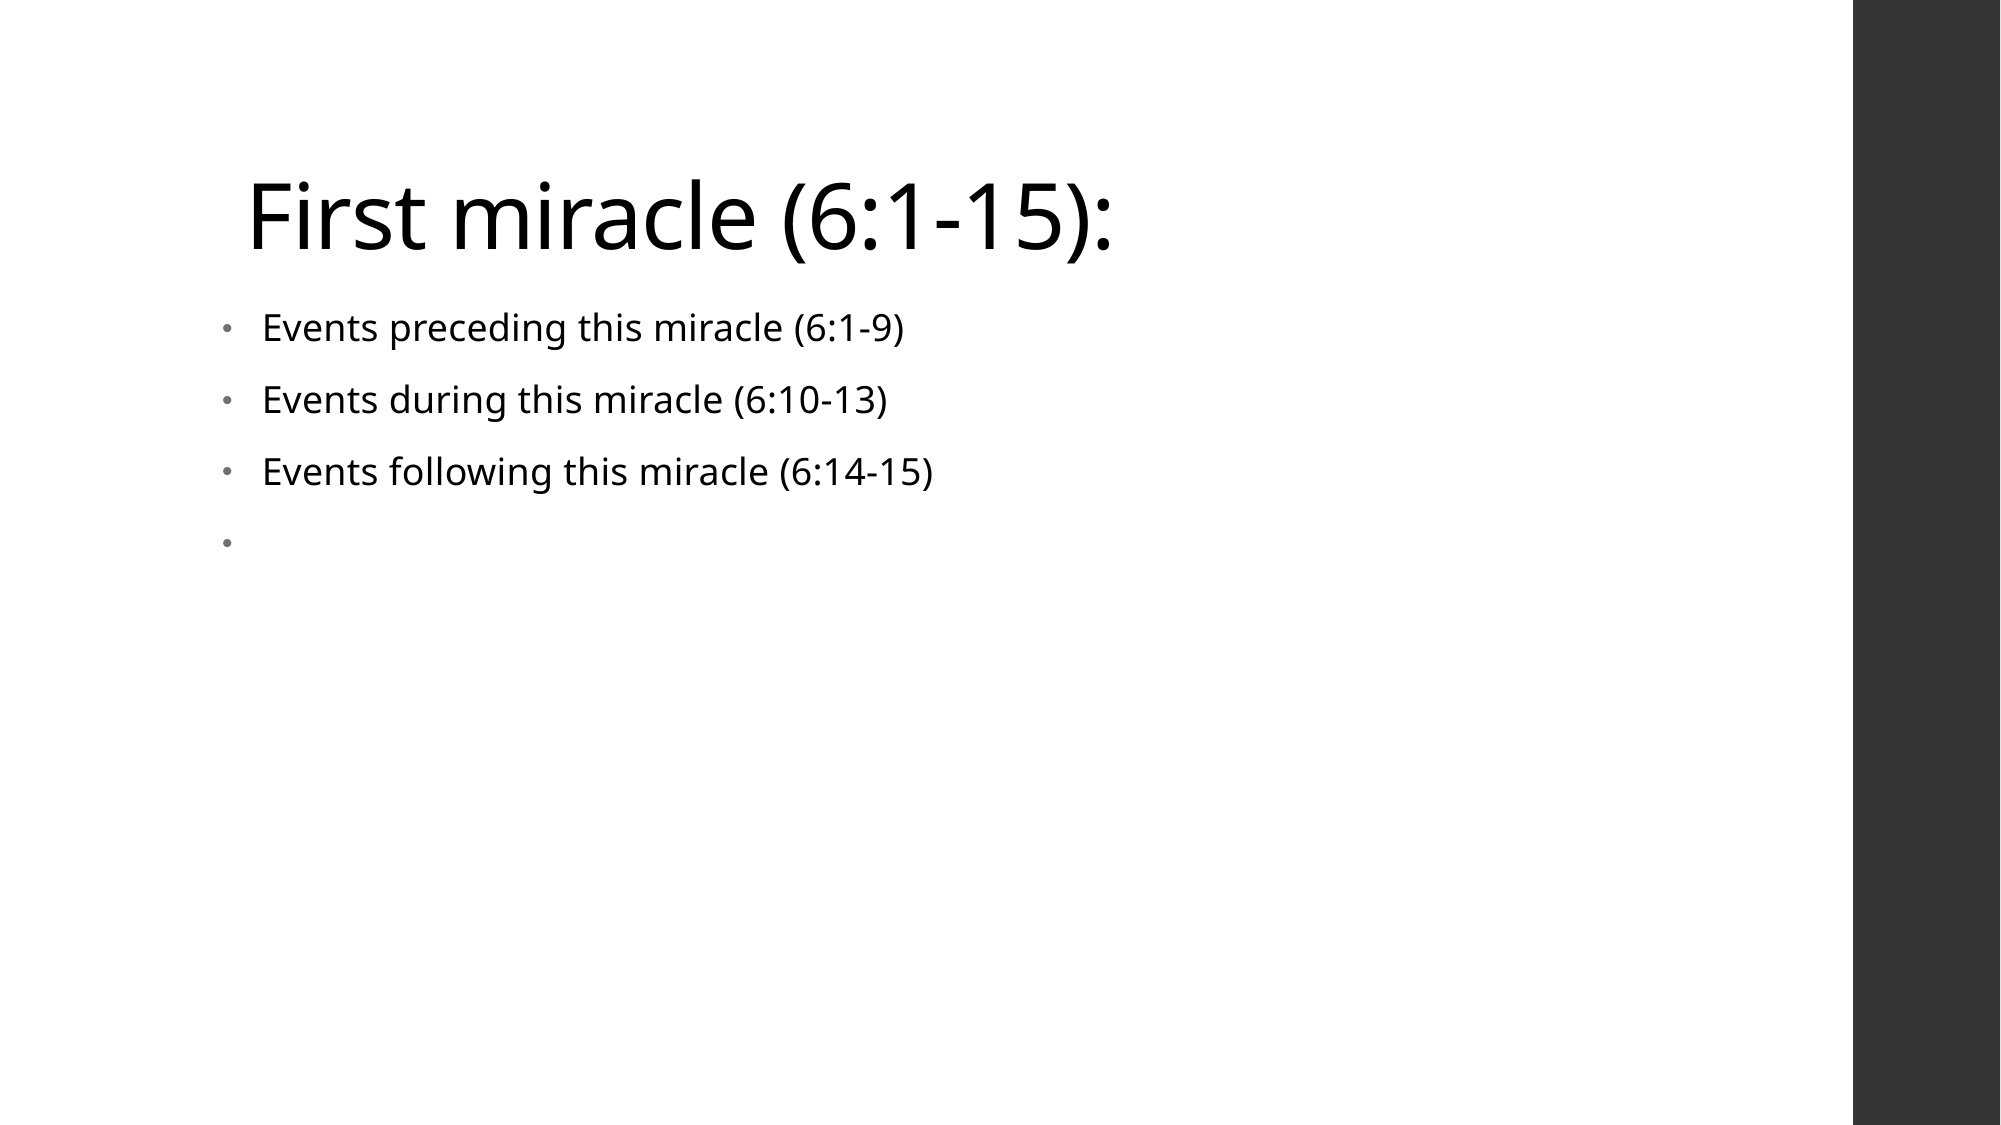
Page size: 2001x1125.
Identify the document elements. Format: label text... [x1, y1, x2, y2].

title First miracle (6:1-15): [206, 60, 1797, 278]
list Events preceding this miracle (6:1-9) Events during this miracle (6:10-13) Events following this miracle (6:14-15) [206, 299, 1617, 1014]
